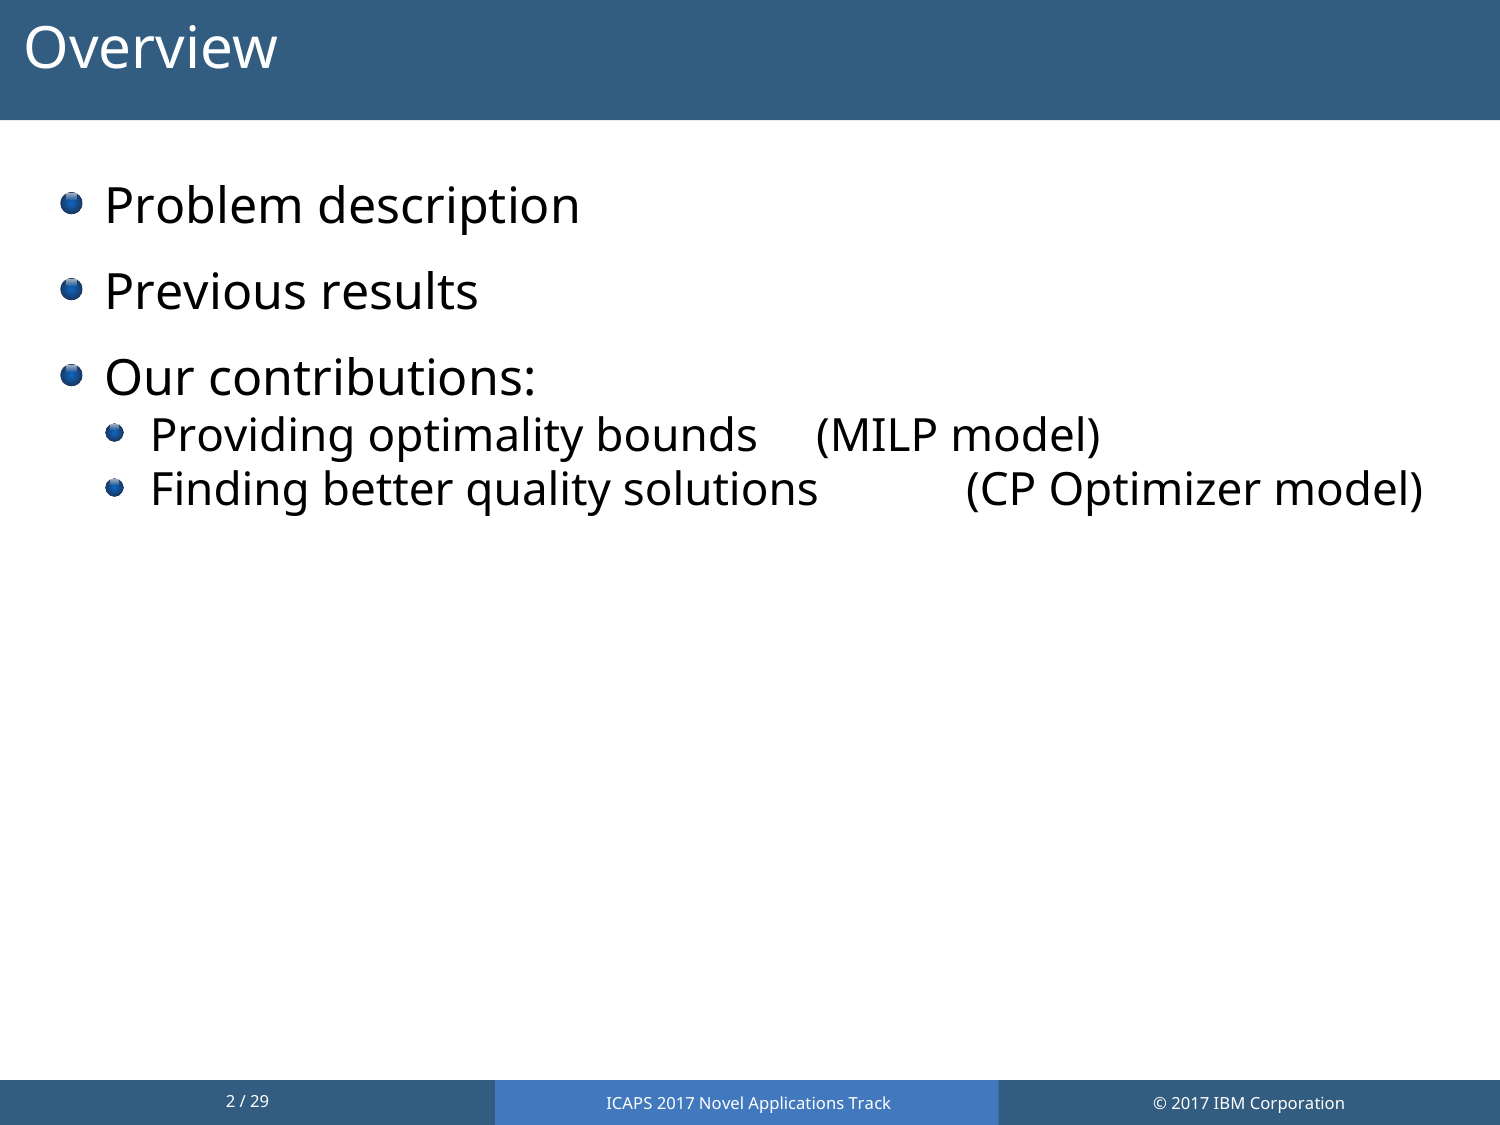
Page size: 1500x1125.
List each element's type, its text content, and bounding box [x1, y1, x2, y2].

list Problem description Previous results Our contributions: Providing optimality bounds (MILP model) Finding better quality solutions (CP Optimizer model) [45, 165, 1441, 1036]
title Overview [0, 0, 1500, 121]
